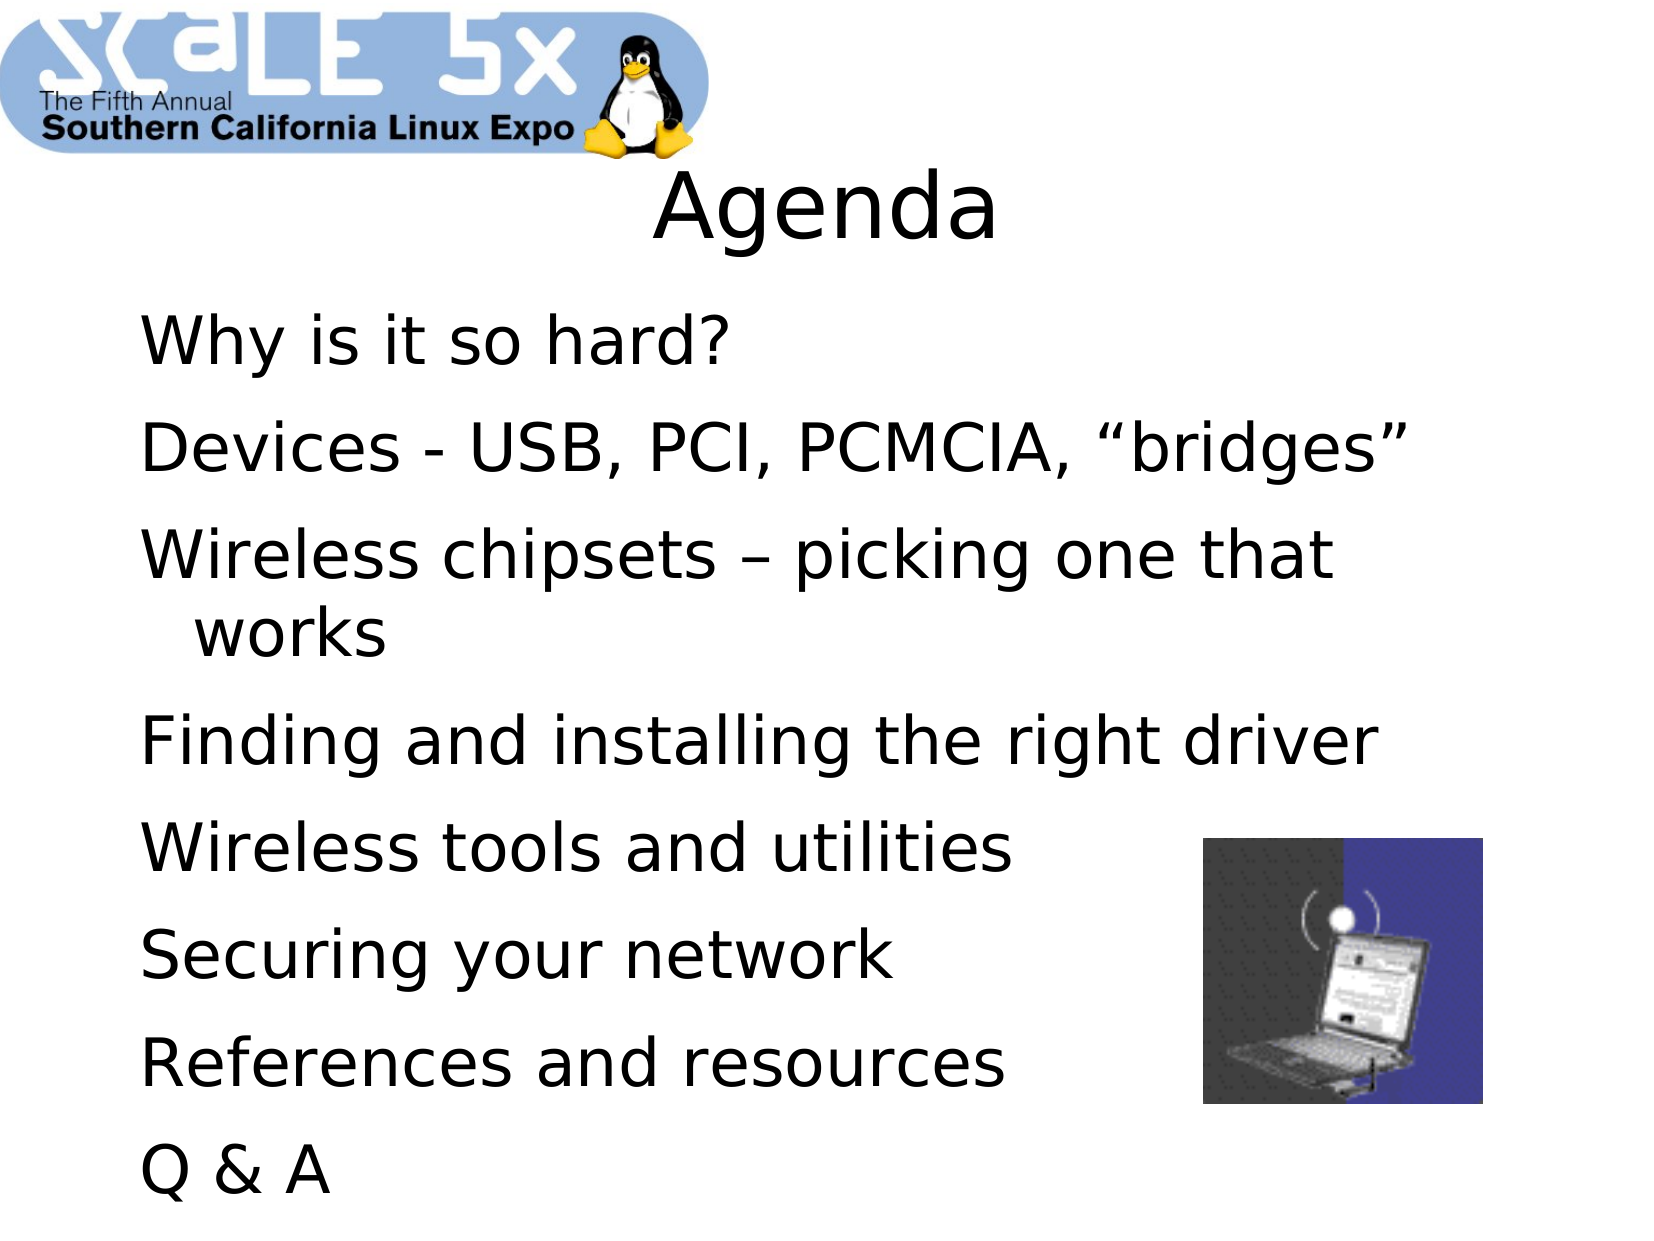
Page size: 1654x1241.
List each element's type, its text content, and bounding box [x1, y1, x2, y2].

picture [0, 3, 709, 159]
list Why is it so hard? Devices - USB, PCI, PCMCIA, “bridges” Wireless chipsets – picking one that works Finding and installing the right driver Wireless tools and utilities Securing your network References and resources Q & A [121, 302, 1533, 1210]
picture [1203, 838, 1483, 1105]
title Agenda [121, 102, 1533, 302]
